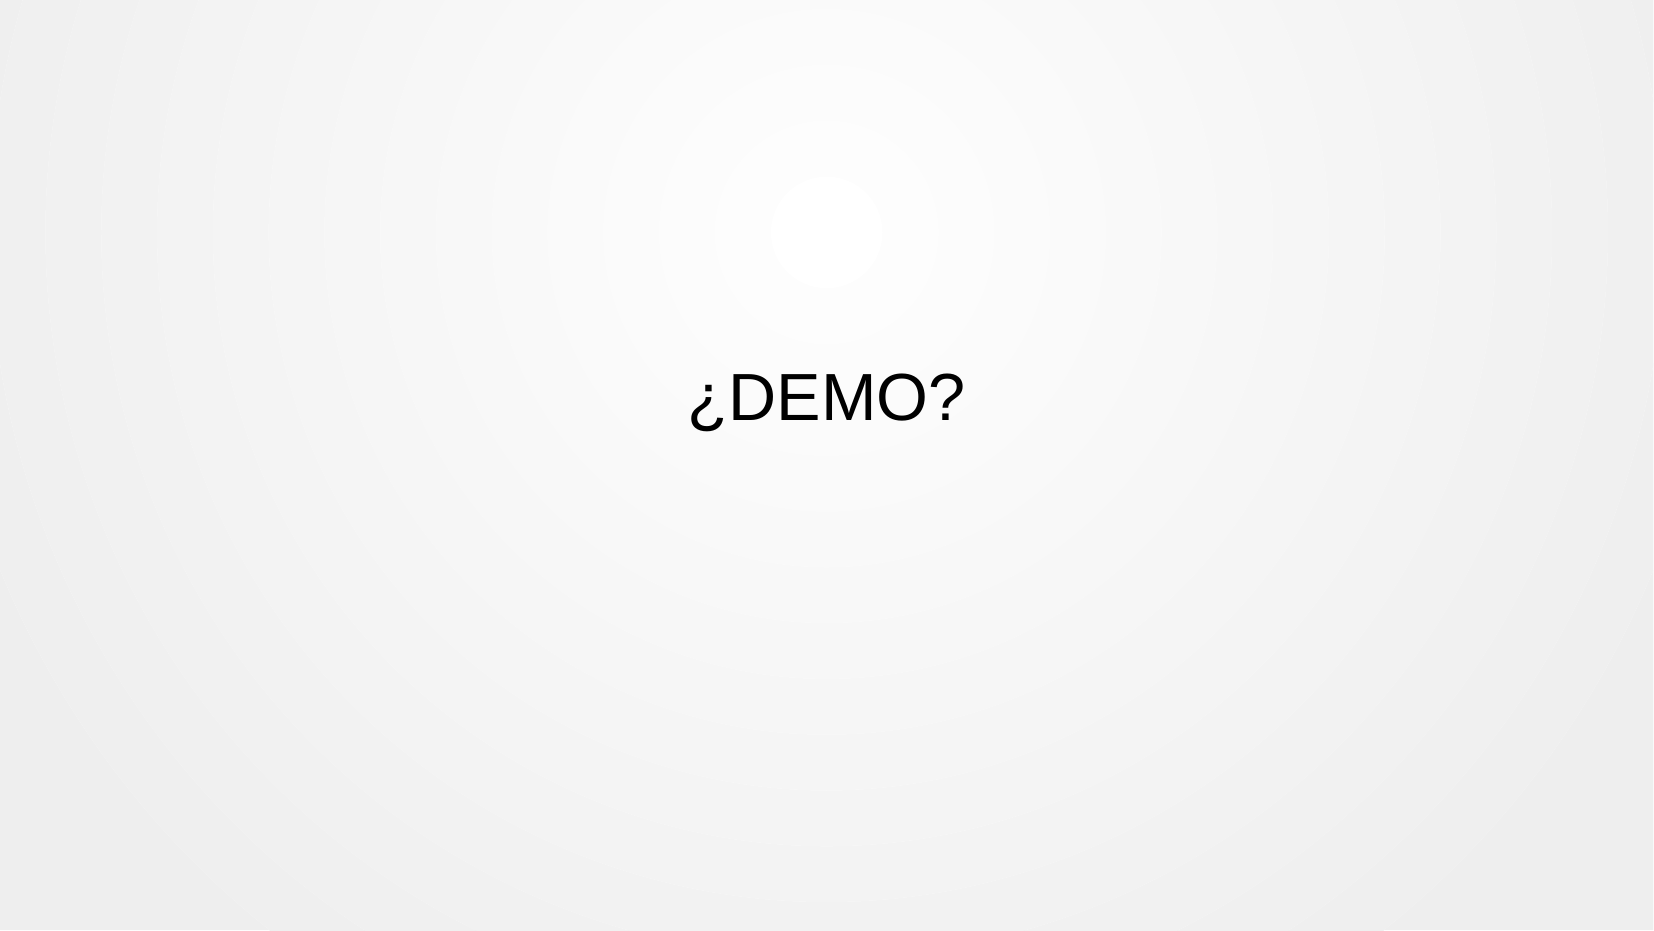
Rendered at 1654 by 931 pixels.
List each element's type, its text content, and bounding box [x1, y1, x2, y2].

subtitle ¿DEMO? [82, 37, 1571, 757]
